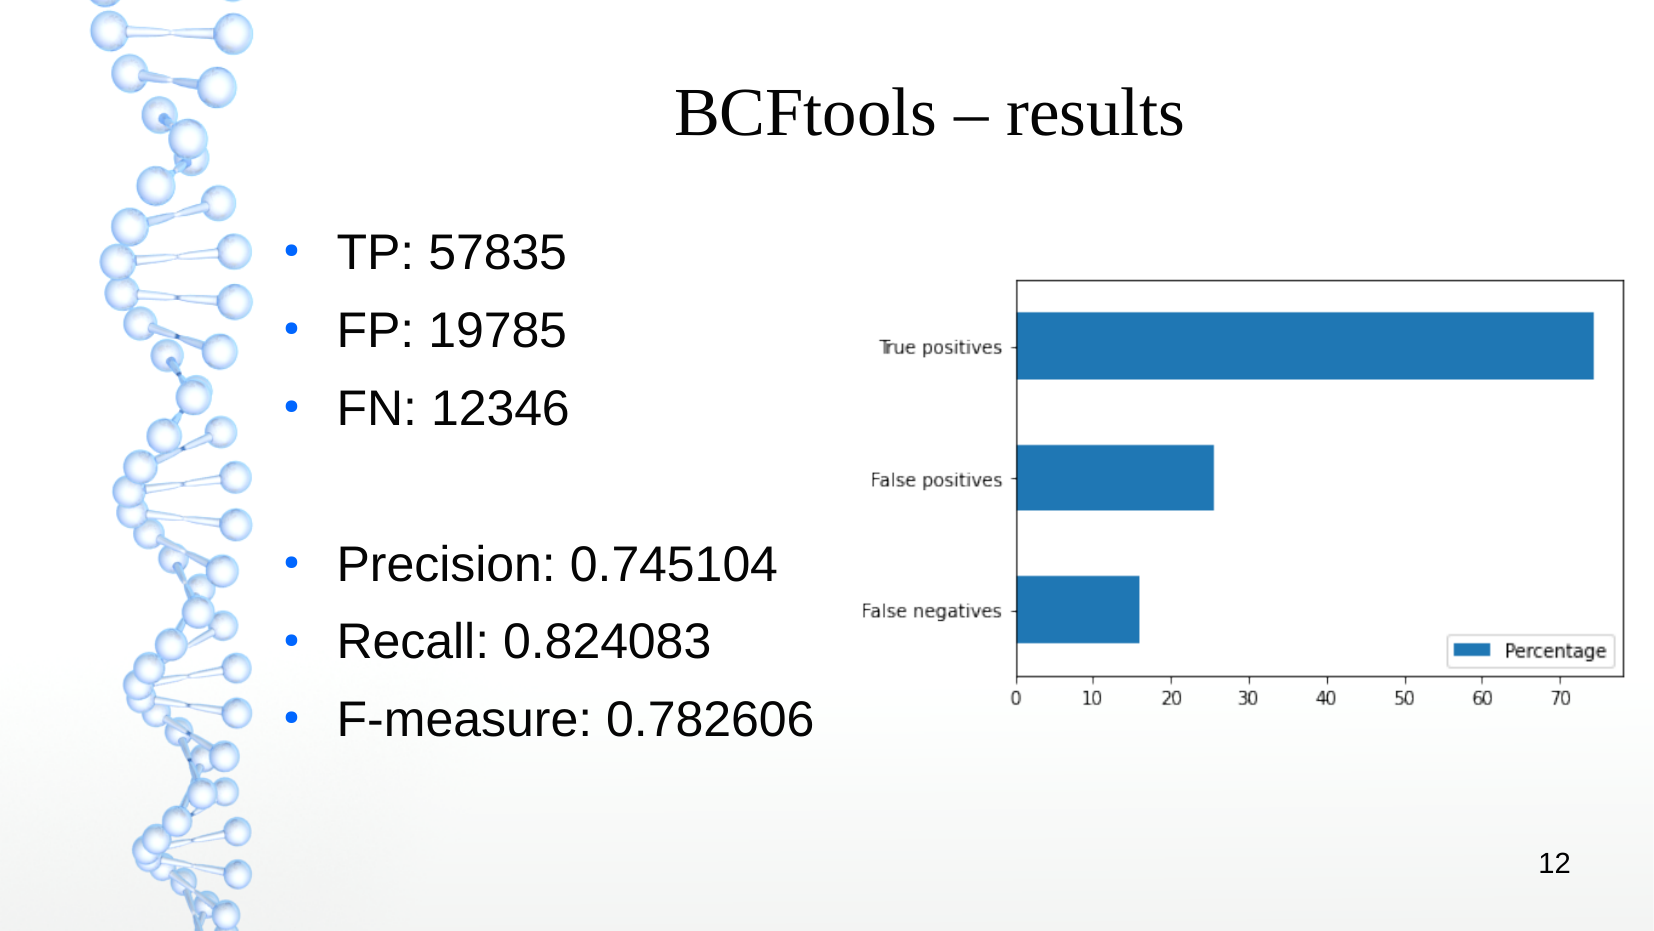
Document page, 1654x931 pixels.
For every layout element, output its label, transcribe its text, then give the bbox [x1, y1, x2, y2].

picture [0, 0, 1654, 931]
list TP: 57835 FP: 19785 FN: 12346 Precision: 0.745104 Recall: 0.824083 F-measure: 0.782606 [265, 224, 915, 764]
title BCFtools – results [265, 35, 1595, 189]
